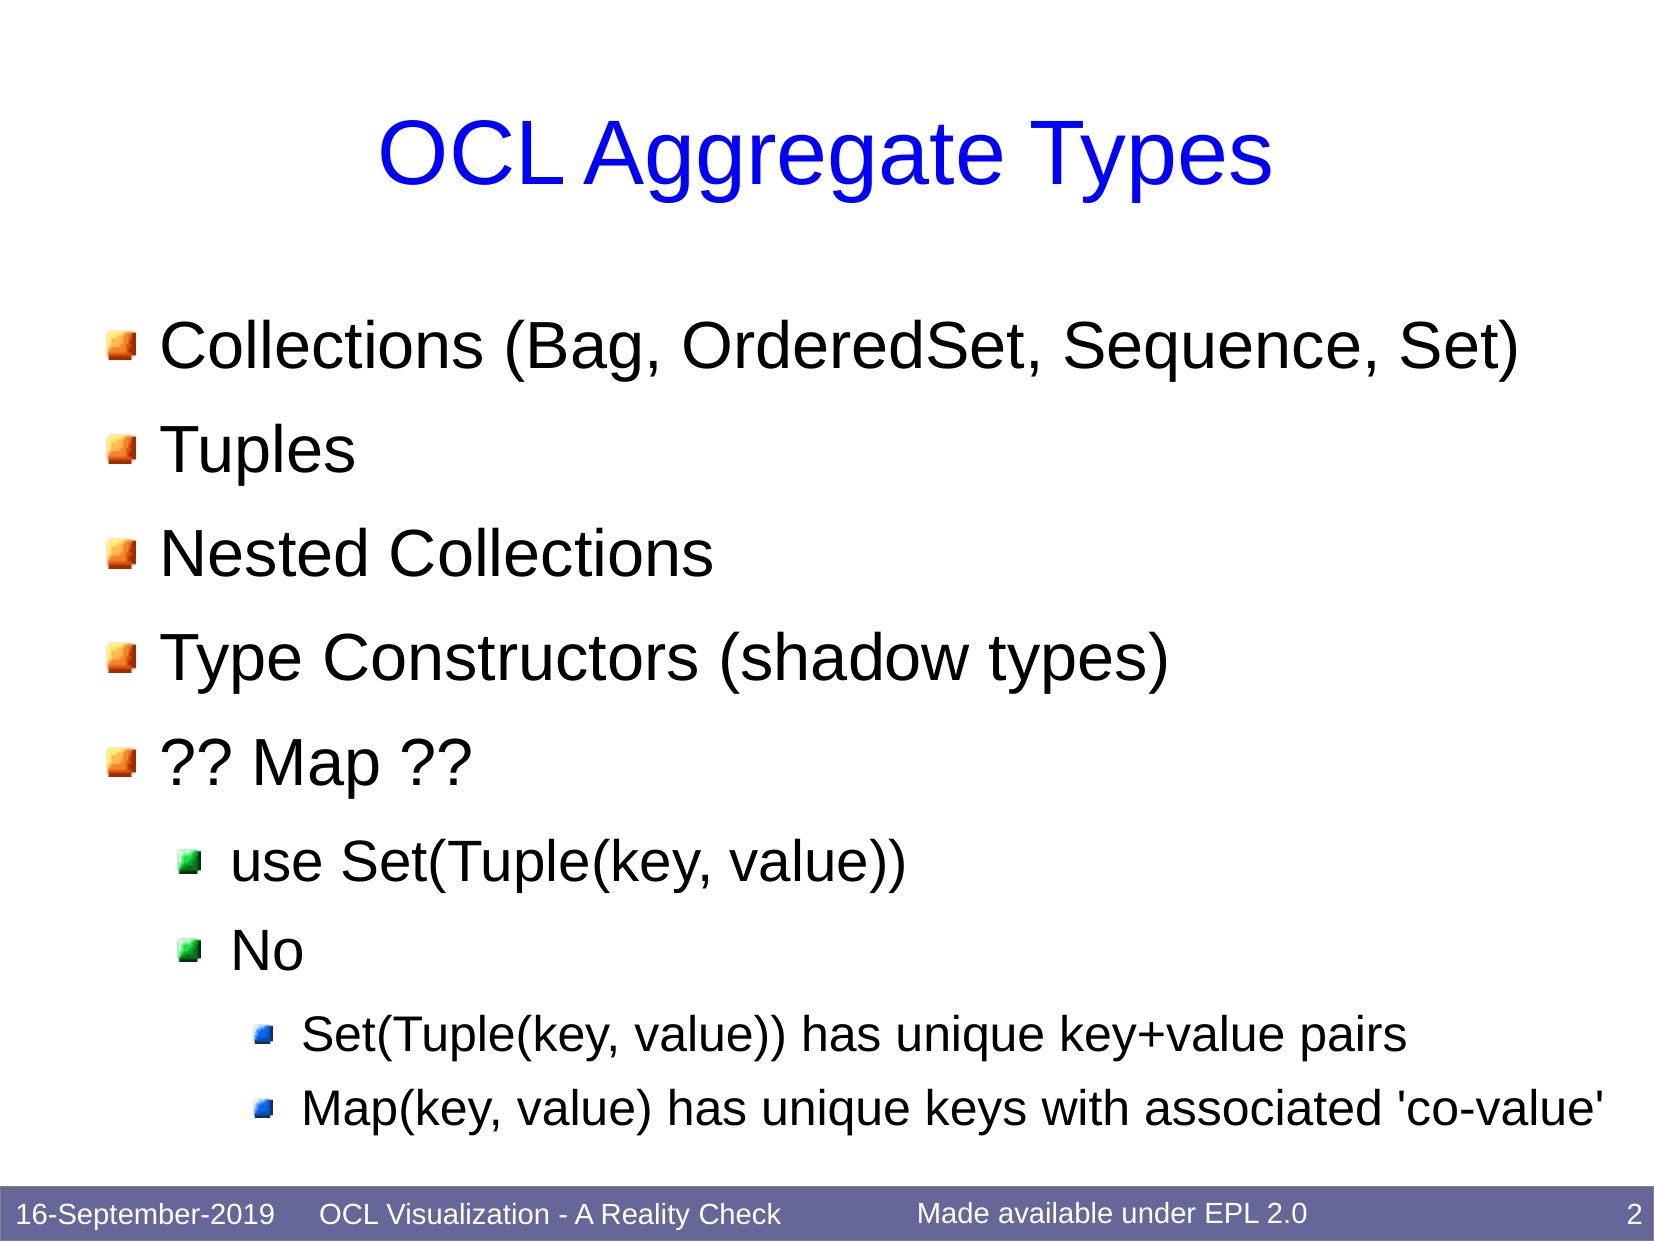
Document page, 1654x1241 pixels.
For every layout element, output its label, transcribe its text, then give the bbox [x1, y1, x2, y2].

title OCL Aggregate Types [82, 49, 1571, 257]
list Collections (Bag, OrderedSet, Sequence, Set) Tuples Nested Collections Type Constructors (shadow types) ?? Map ?? use Set(Tuple(key, value)) No Set(Tuple(key, value)) has unique key+value pairs Map(key, value) has unique keys with associated 'co-value' [88, 307, 1615, 1172]
